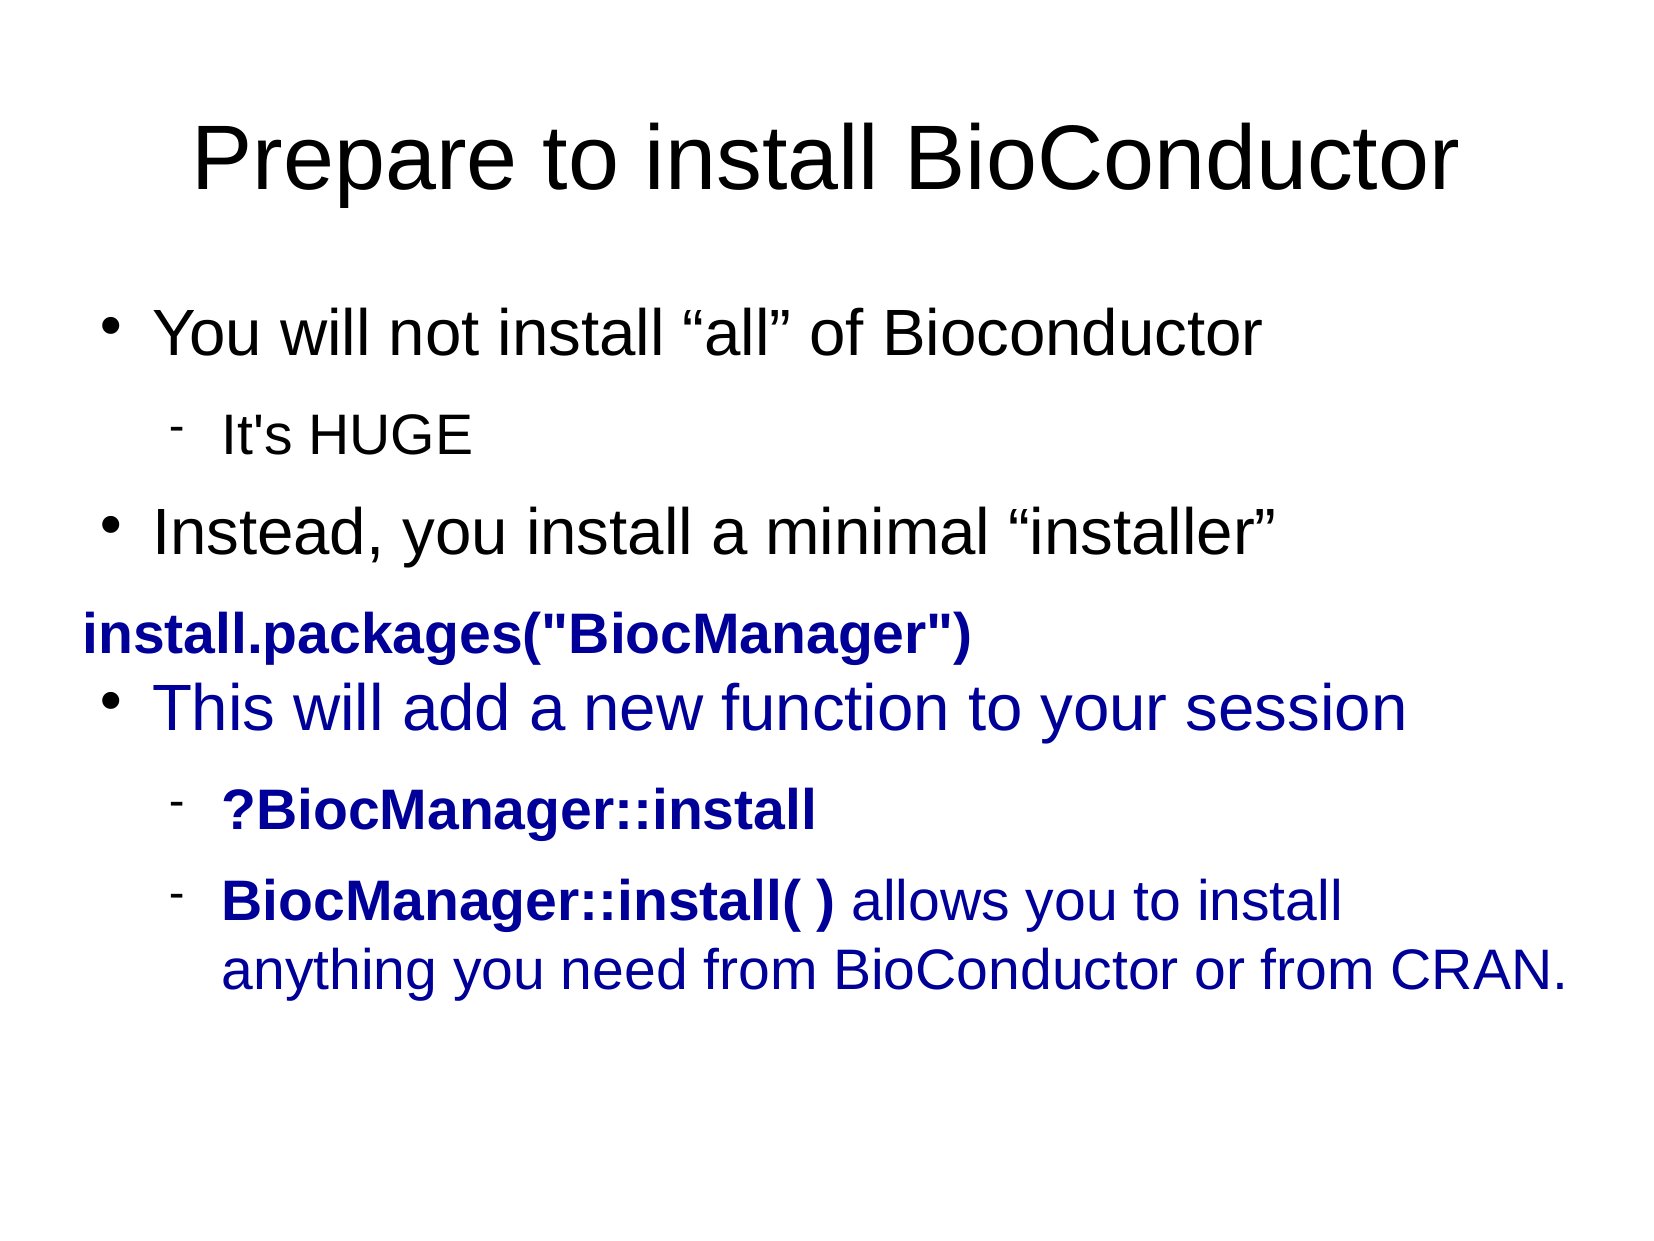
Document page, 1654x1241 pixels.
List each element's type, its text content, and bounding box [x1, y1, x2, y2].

text_box Prepare to install BioConductor [82, 49, 1571, 257]
text_box You will not install “all” of Bioconductor It's HUGE Instead, you install a minimal “installer” install.packages("BiocManager") This will add a new function to your session ?BiocManager::install BiocManager::install( ) allows you to install anything you need from BioConductor or from CRAN. [82, 290, 1571, 1010]
